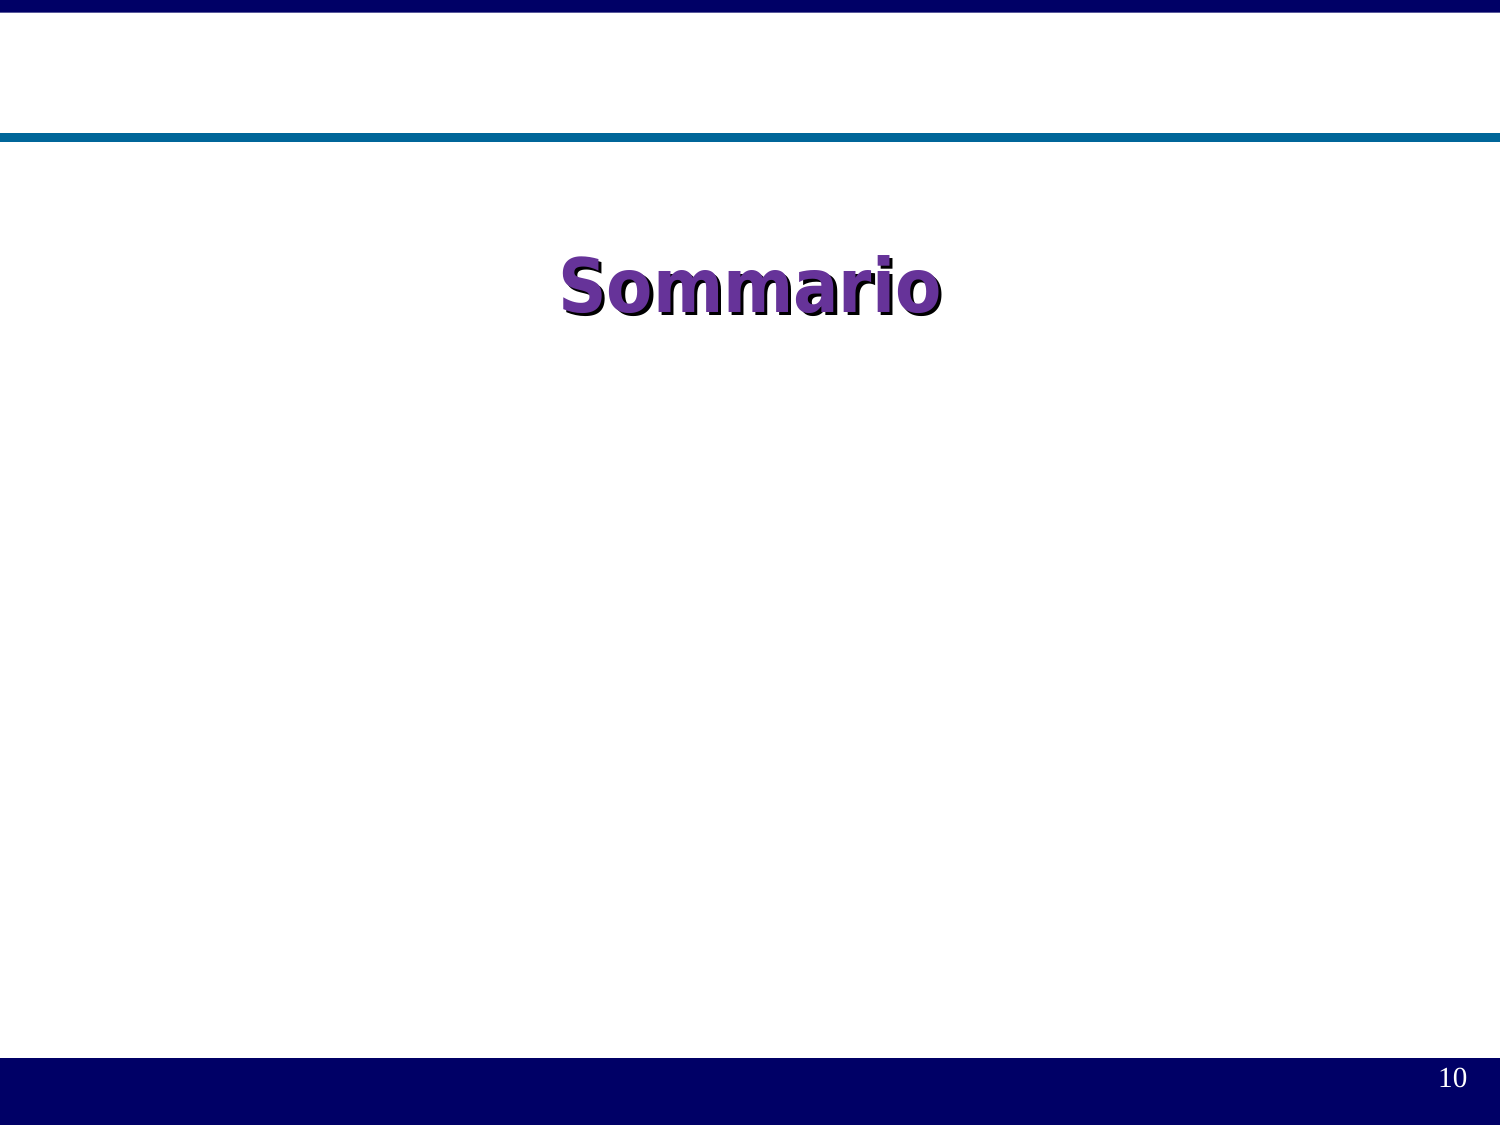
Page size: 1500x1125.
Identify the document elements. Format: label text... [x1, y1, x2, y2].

subtitle Sommario [30, 0, 1471, 580]
